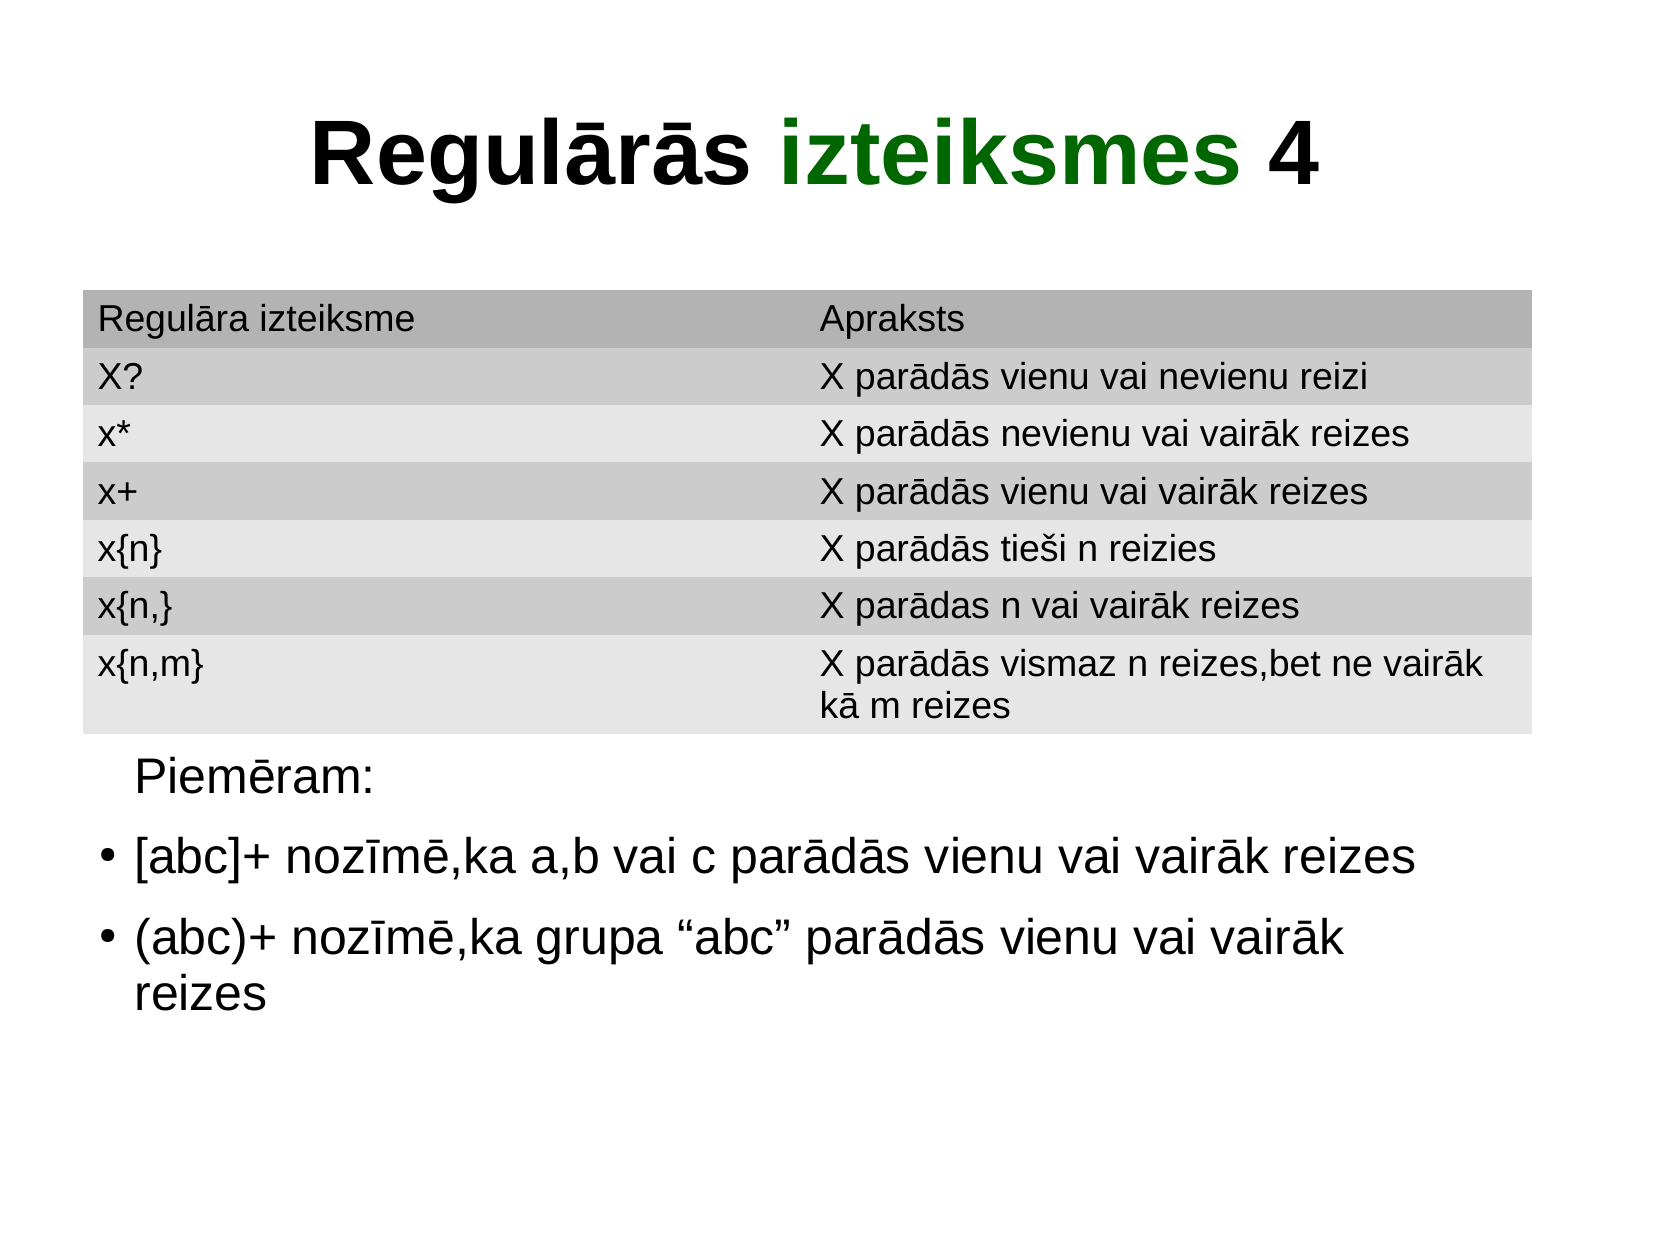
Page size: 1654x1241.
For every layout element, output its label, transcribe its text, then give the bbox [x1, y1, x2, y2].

table_cell X parādās tieši n reizies [805, 520, 1532, 577]
table_cell x{n,m} [83, 635, 805, 734]
table_cell x{n,} [83, 577, 805, 635]
table_cell X parādās vismaz n reizes,bet ne vairāk kā m reizes [805, 635, 1532, 734]
table_cell x+ [83, 462, 805, 520]
text_box Piemēram: [abc]+ nozīmē,ka a,b vai c parādās vienu vai vairāk reizes (abc)+ nozīmē,ka grupa “abc” parādās vienu vai vairāk reizes [84, 740, 1501, 1112]
table_header Apraksts [805, 290, 1532, 348]
table_cell X parādās vienu vai nevienu reizi [805, 348, 1532, 405]
table_cell X parādās vienu vai vairāk reizes [805, 462, 1532, 520]
table_cell X parādas n vai vairāk reizes [805, 577, 1532, 635]
table_cell X parādās nevienu vai vairāk reizes [805, 405, 1532, 462]
table_header Regulāra izteiksme [83, 290, 805, 348]
table_cell X? [83, 348, 805, 405]
table_cell x* [83, 405, 805, 462]
table_cell x{n} [83, 520, 805, 577]
title Regulārās izteiksmes 4 [82, 49, 1571, 257]
